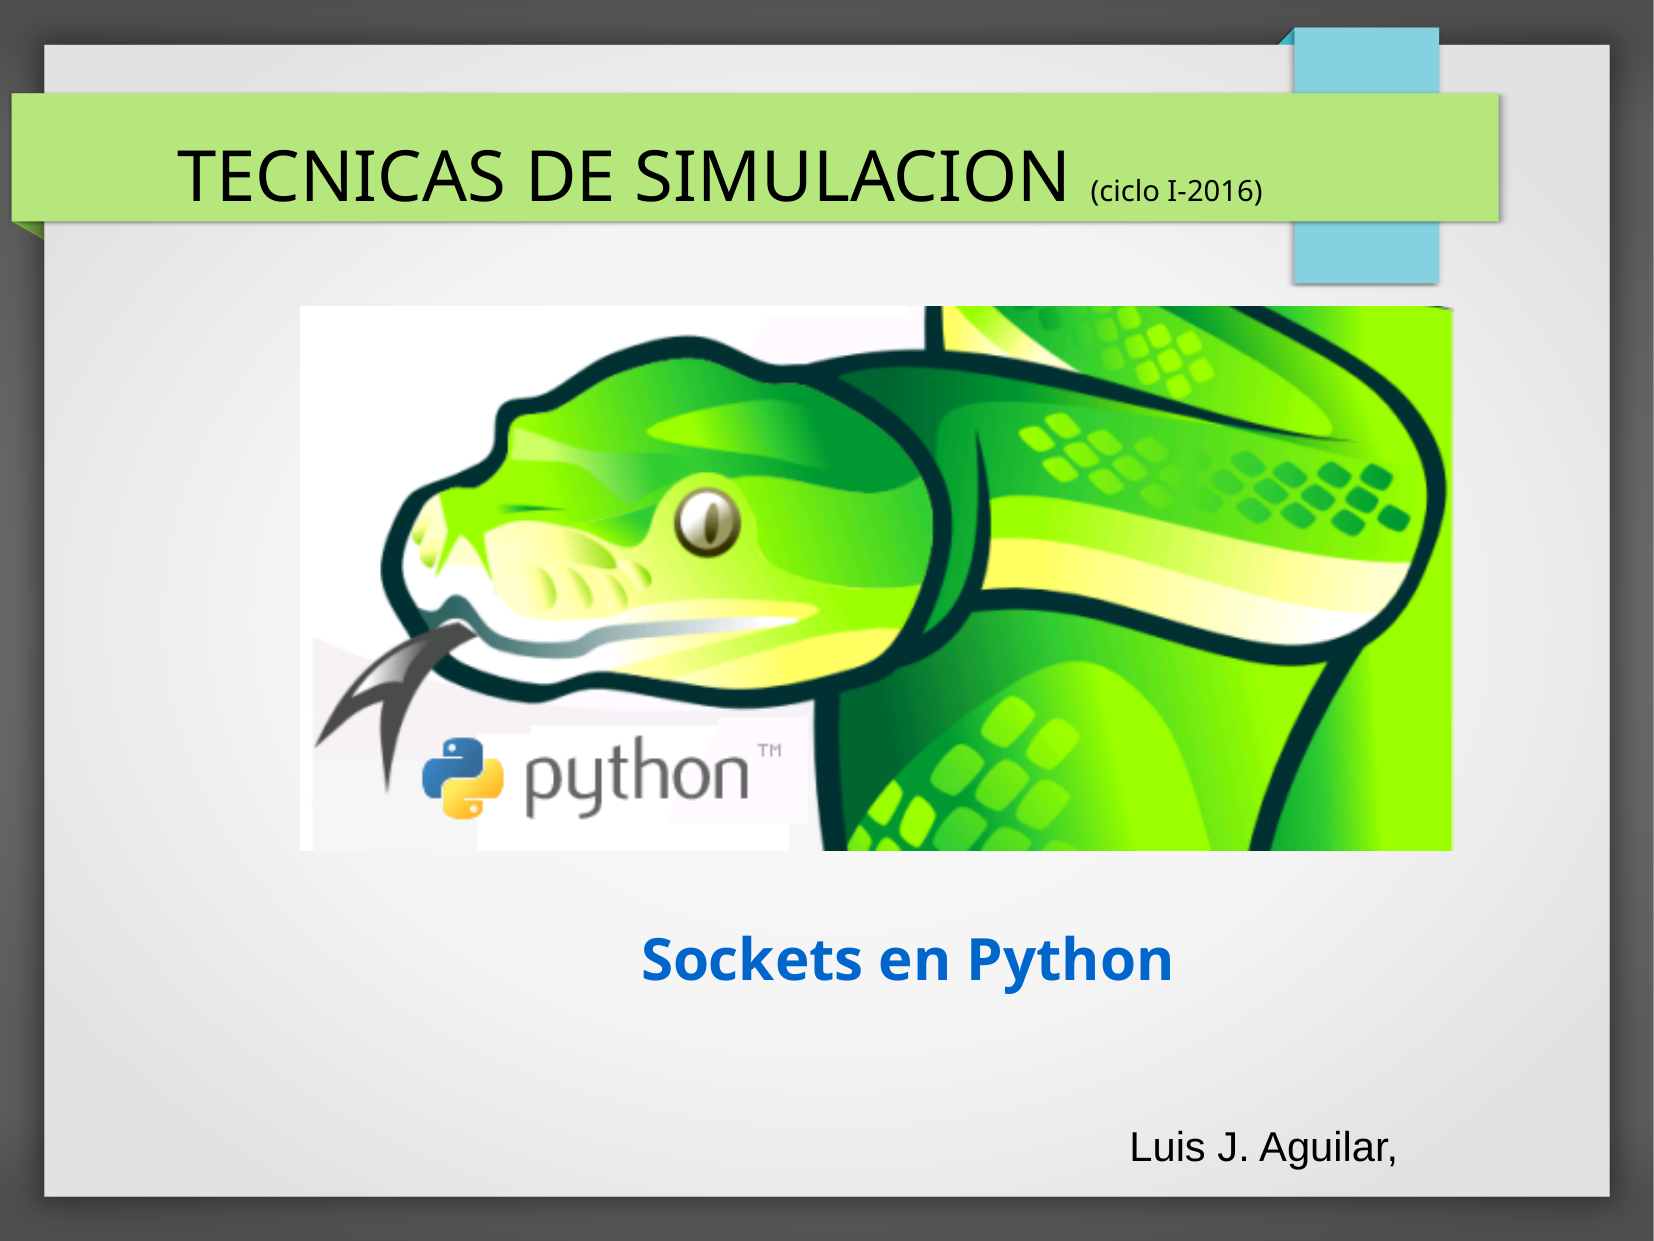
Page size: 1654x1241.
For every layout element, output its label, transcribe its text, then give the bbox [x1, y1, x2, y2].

subtitle Luis J. Aguilar, [944, 1113, 1595, 1182]
picture [0, 0, 1654, 1241]
text_box Sockets en Python [177, 910, 1654, 1088]
title TECNICAS DE SIMULACION (ciclo I-2016) [177, 70, 1571, 278]
